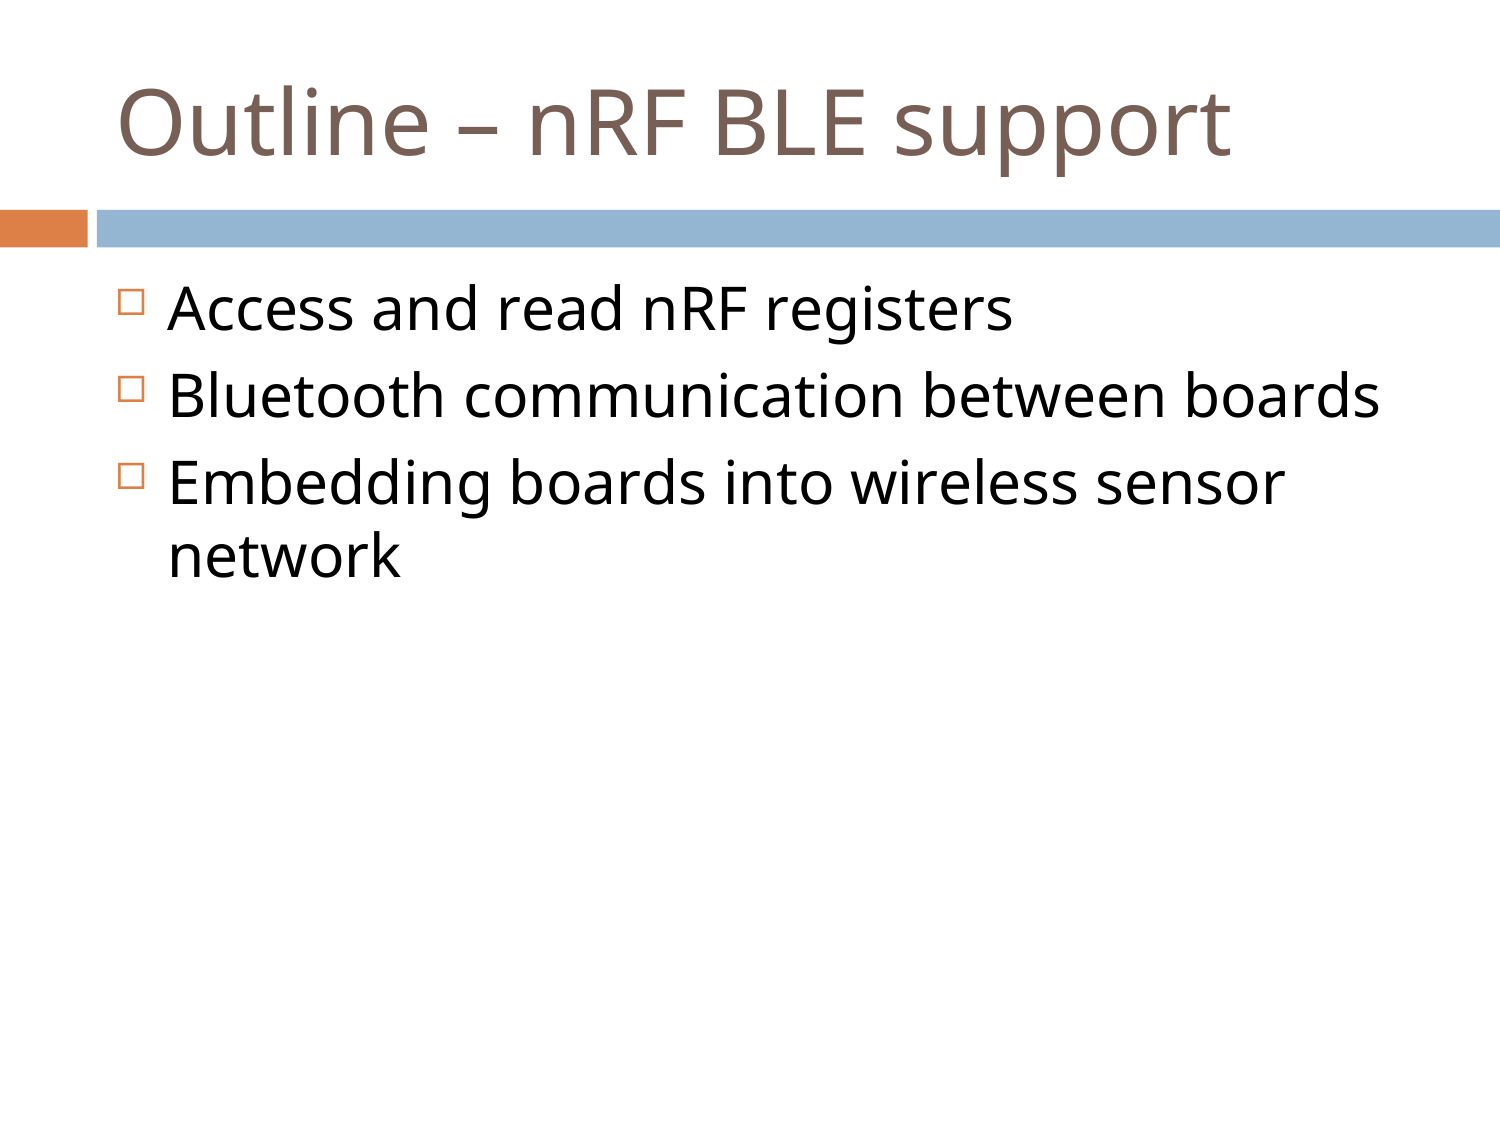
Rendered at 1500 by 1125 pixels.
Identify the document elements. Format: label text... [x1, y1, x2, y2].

title Outline – nRF BLE support [100, 37, 1438, 201]
list Access and read nRF registers Bluetooth communication between boards Embedding boards into wireless sensor network [100, 262, 1438, 1001]
